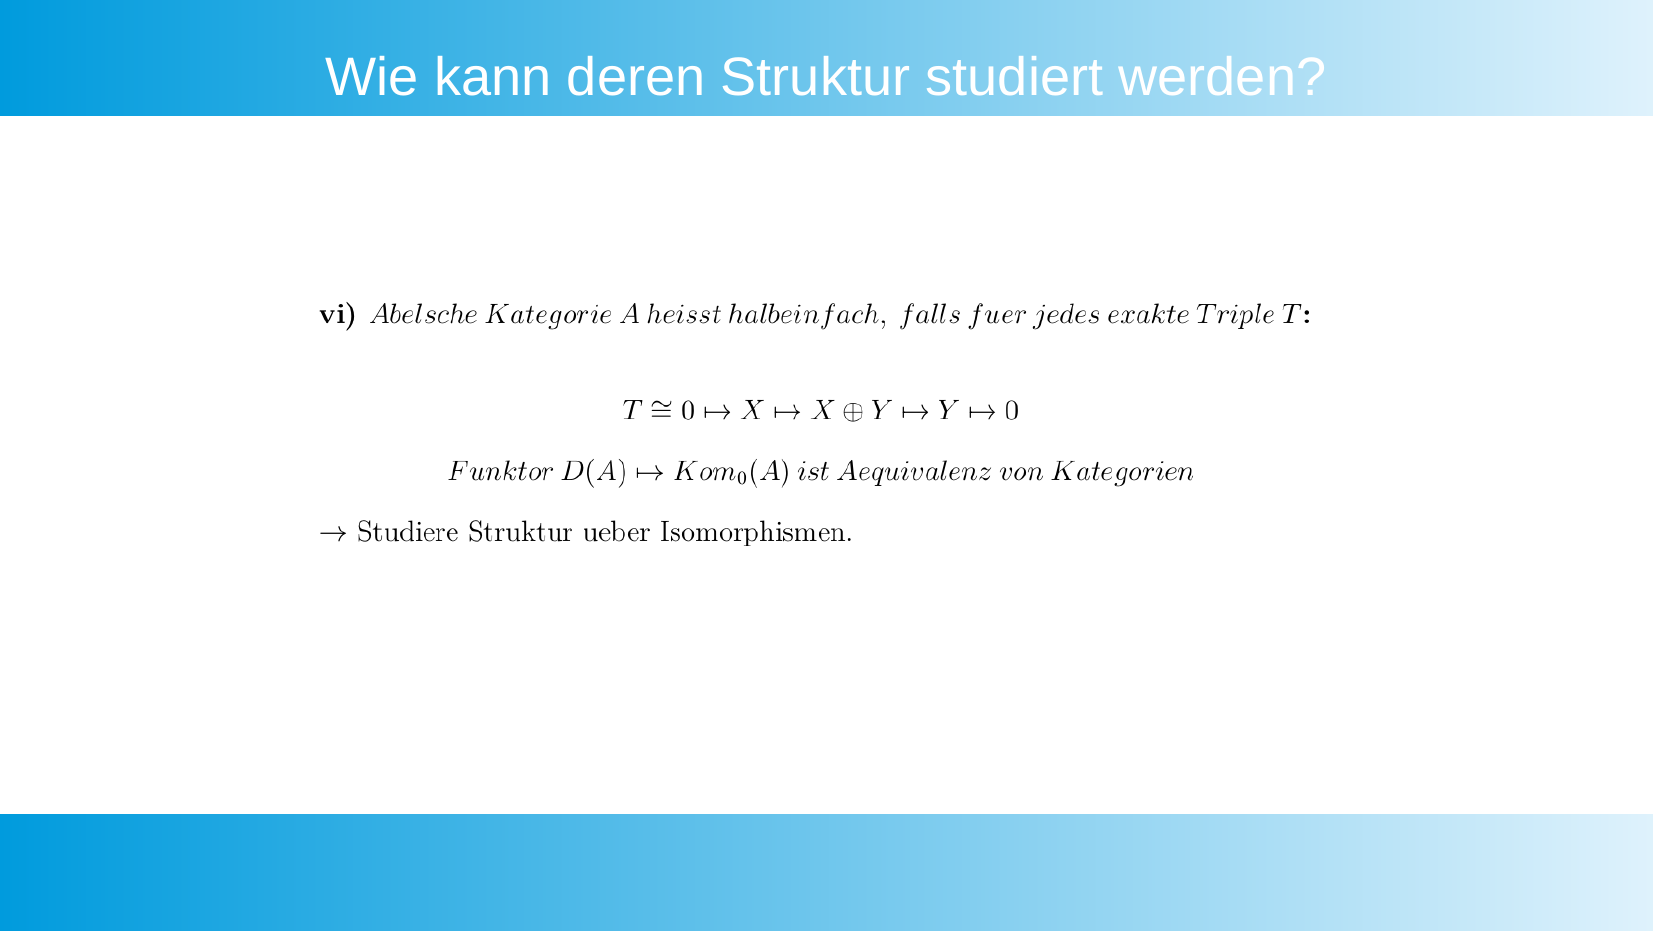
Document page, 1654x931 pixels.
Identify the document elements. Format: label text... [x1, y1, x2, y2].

picture [307, 292, 1323, 546]
title Wie kann deren Struktur studiert werden? [82, 37, 1571, 116]
